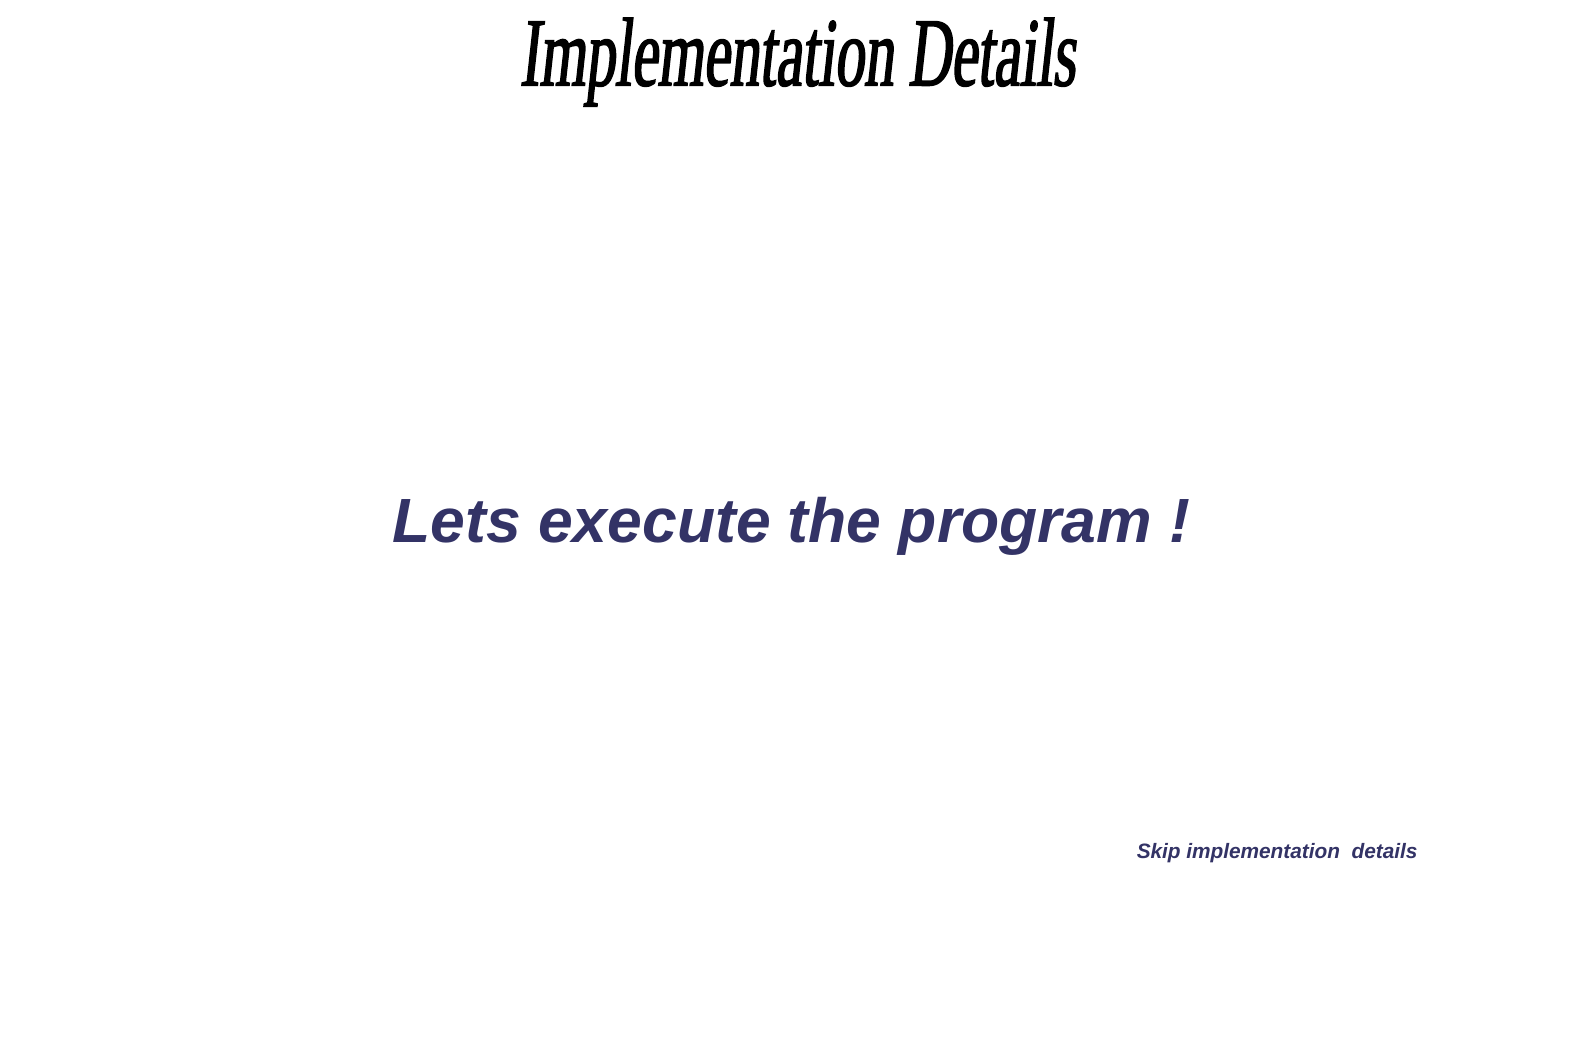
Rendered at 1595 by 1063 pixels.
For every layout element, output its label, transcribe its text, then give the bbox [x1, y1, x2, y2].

text_box Lets execute the program ! [377, 478, 1217, 583]
text_box Implementation Details [806, 30, 834, 87]
text_box Implementation Details [996, 39, 1020, 87]
text_box Implementation Details [778, 39, 802, 87]
text_box Implementation Details [1020, 40, 1036, 86]
text_box Implementation Details [764, 30, 780, 87]
text_box Implementation Details [635, 39, 659, 87]
text_box Implementation Details [521, 21, 545, 86]
text_box Implementation Details [955, 39, 979, 87]
text_box Implementation Details [1054, 39, 1077, 87]
text_box Implementation Details [838, 39, 865, 87]
text_box Implementation Details [909, 21, 953, 86]
text_box Implementation Details [982, 30, 998, 87]
text_box Implementation Details [658, 39, 703, 86]
text_box Implementation Details [730, 39, 759, 86]
text_box Implementation Details [540, 39, 585, 86]
text_box Skip implementation details [1122, 832, 1536, 916]
text_box Implementation Details [583, 39, 616, 107]
text_box Implementation Details [1037, 17, 1055, 86]
text_box Implementation Details [616, 17, 633, 86]
text_box Implementation Details [707, 39, 731, 87]
text_box Implementation Details [865, 39, 894, 86]
